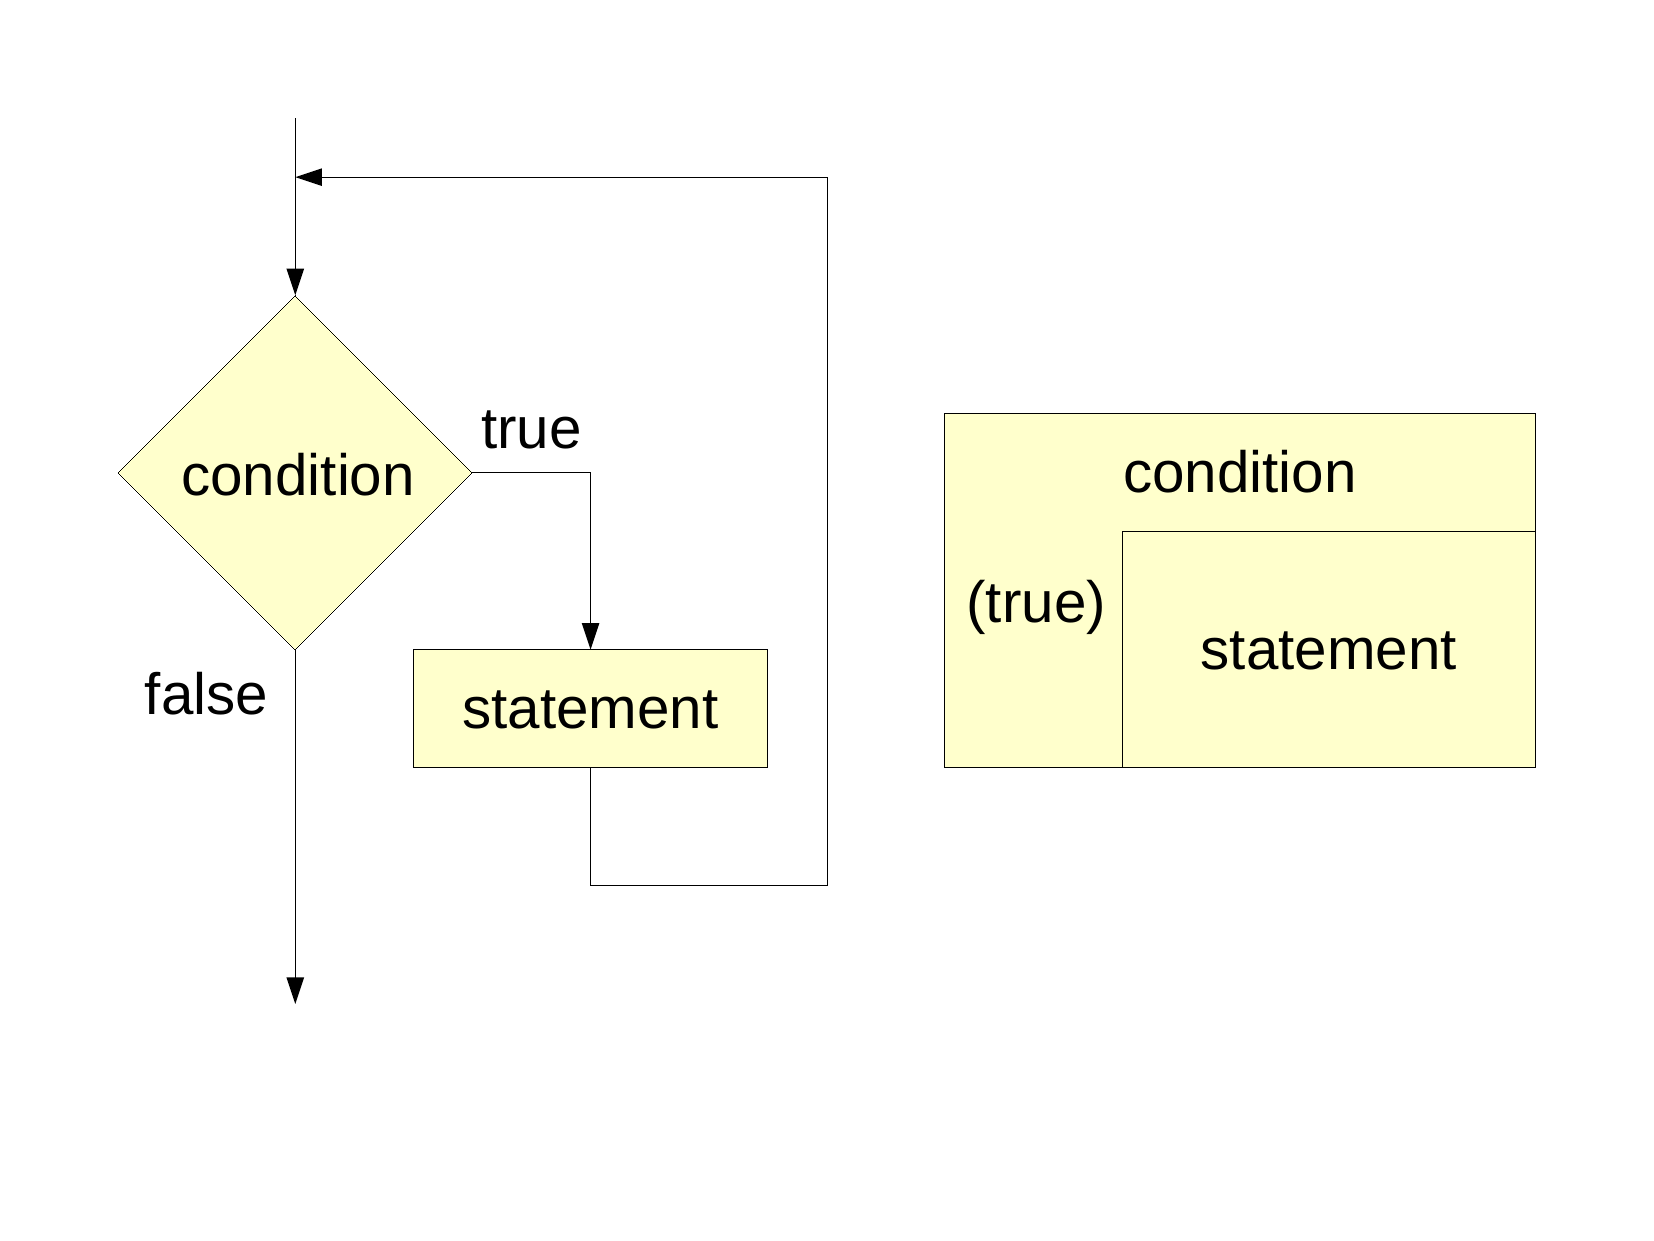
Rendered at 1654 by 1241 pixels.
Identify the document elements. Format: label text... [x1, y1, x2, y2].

text_box condition [165, 431, 432, 520]
text_box statement [413, 649, 768, 768]
text_box statement [1122, 531, 1536, 768]
text_box true [442, 383, 621, 473]
text_box false [118, 649, 296, 739]
text_box condition [1110, 431, 1371, 514]
text_box [944, 413, 1536, 768]
text_box (true) [950, 561, 1122, 644]
text_box [118, 295, 431, 649]
text_box [432, 432, 472, 513]
